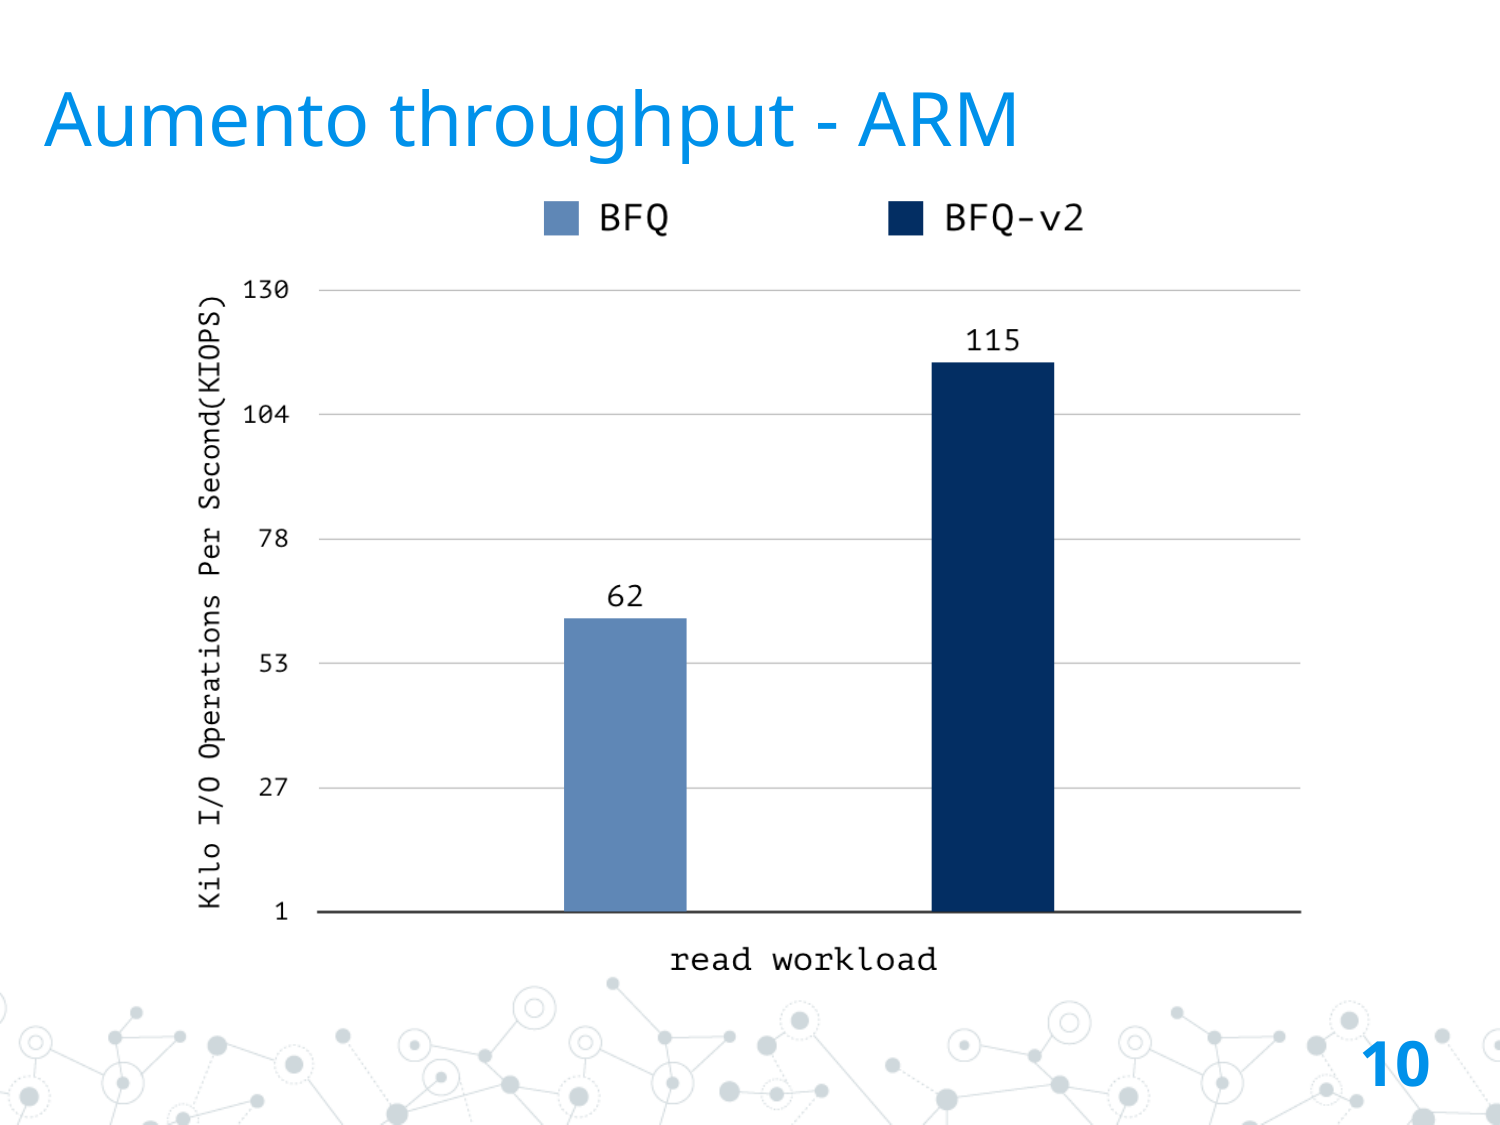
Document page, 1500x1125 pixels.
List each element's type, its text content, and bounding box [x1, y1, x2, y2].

picture [0, 0, 1500, 1125]
slide_number <number> [1329, 1008, 1462, 1095]
title Aumento throughput - ARM [29, 22, 1272, 177]
